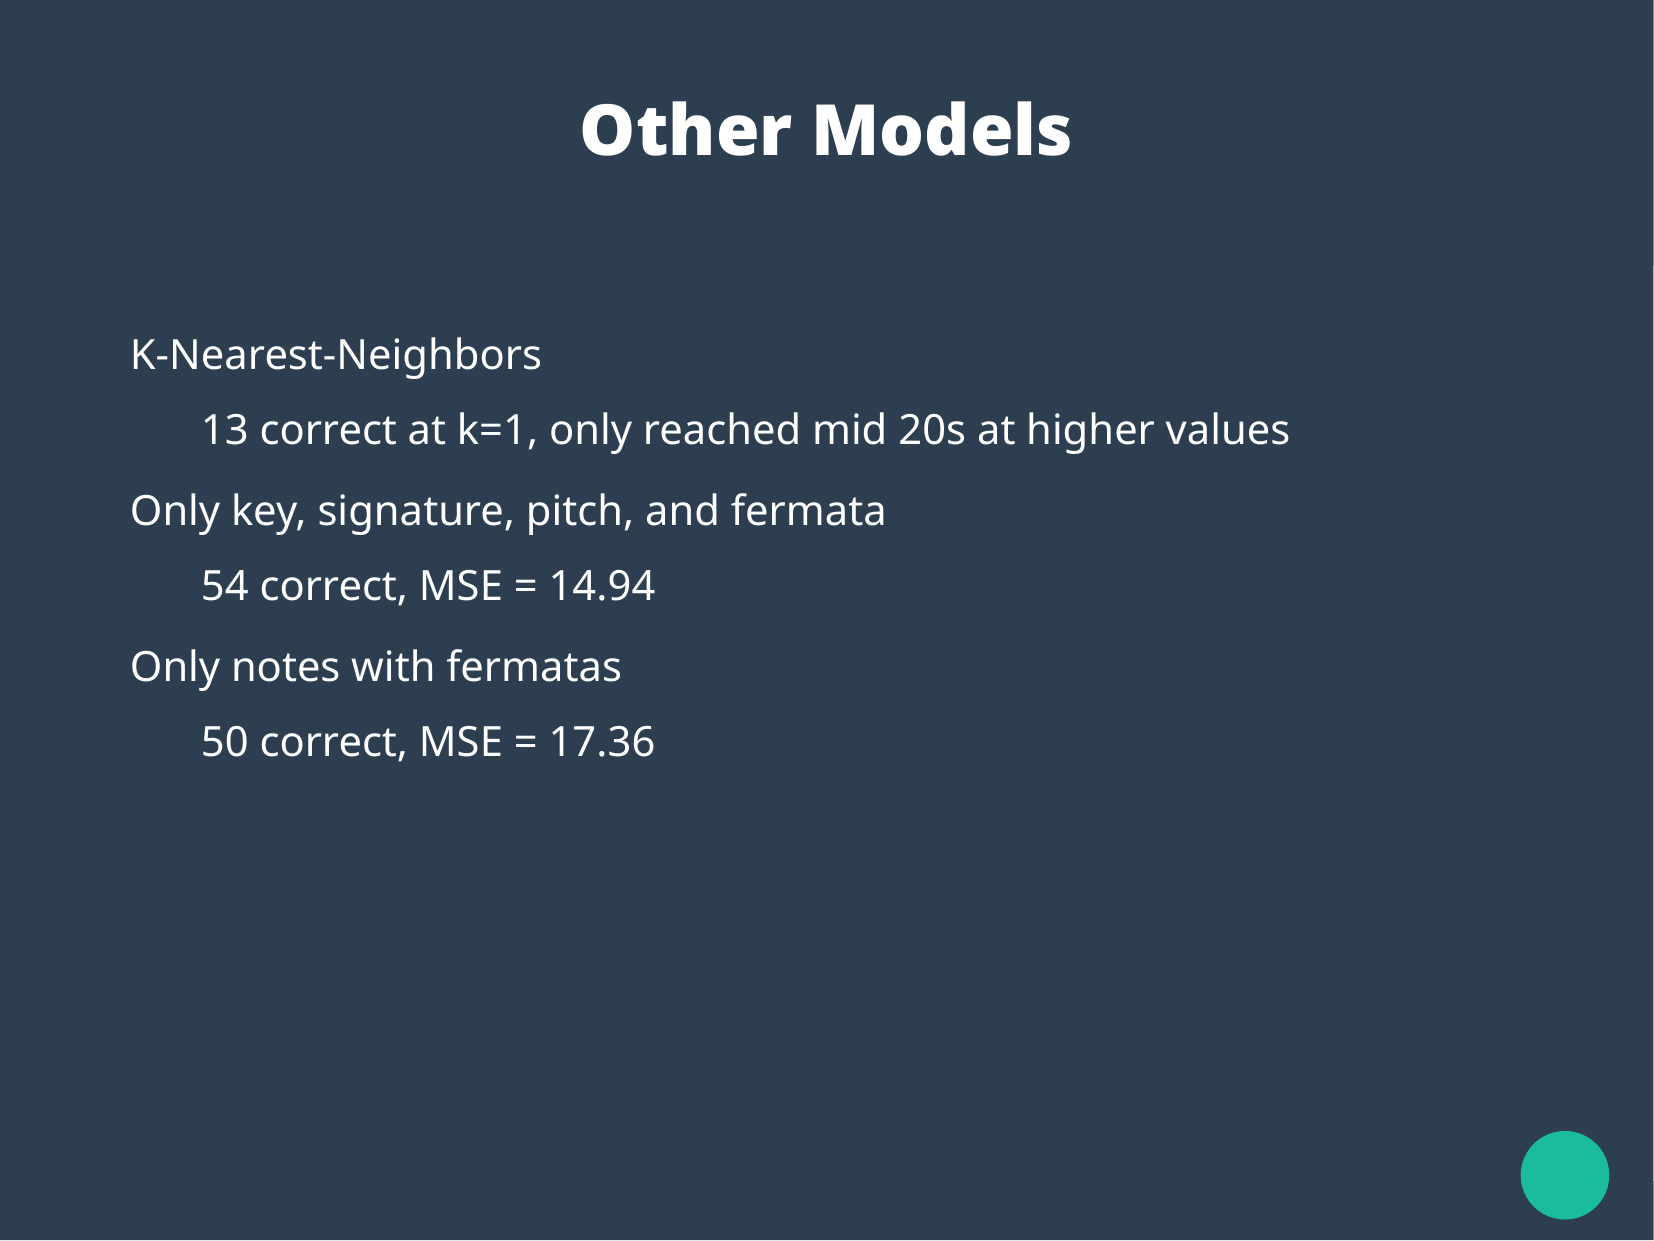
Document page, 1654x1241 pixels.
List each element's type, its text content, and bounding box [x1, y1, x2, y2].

title Other Models [59, 49, 1595, 207]
list K-Nearest-Neighbors 13 correct at k=1, only reached mid 20s at higher values Only key, signature, pitch, and fermata 54 correct, MSE = 14.94 Only notes with fermatas 50 correct, MSE = 17.36 [59, 324, 1595, 1152]
